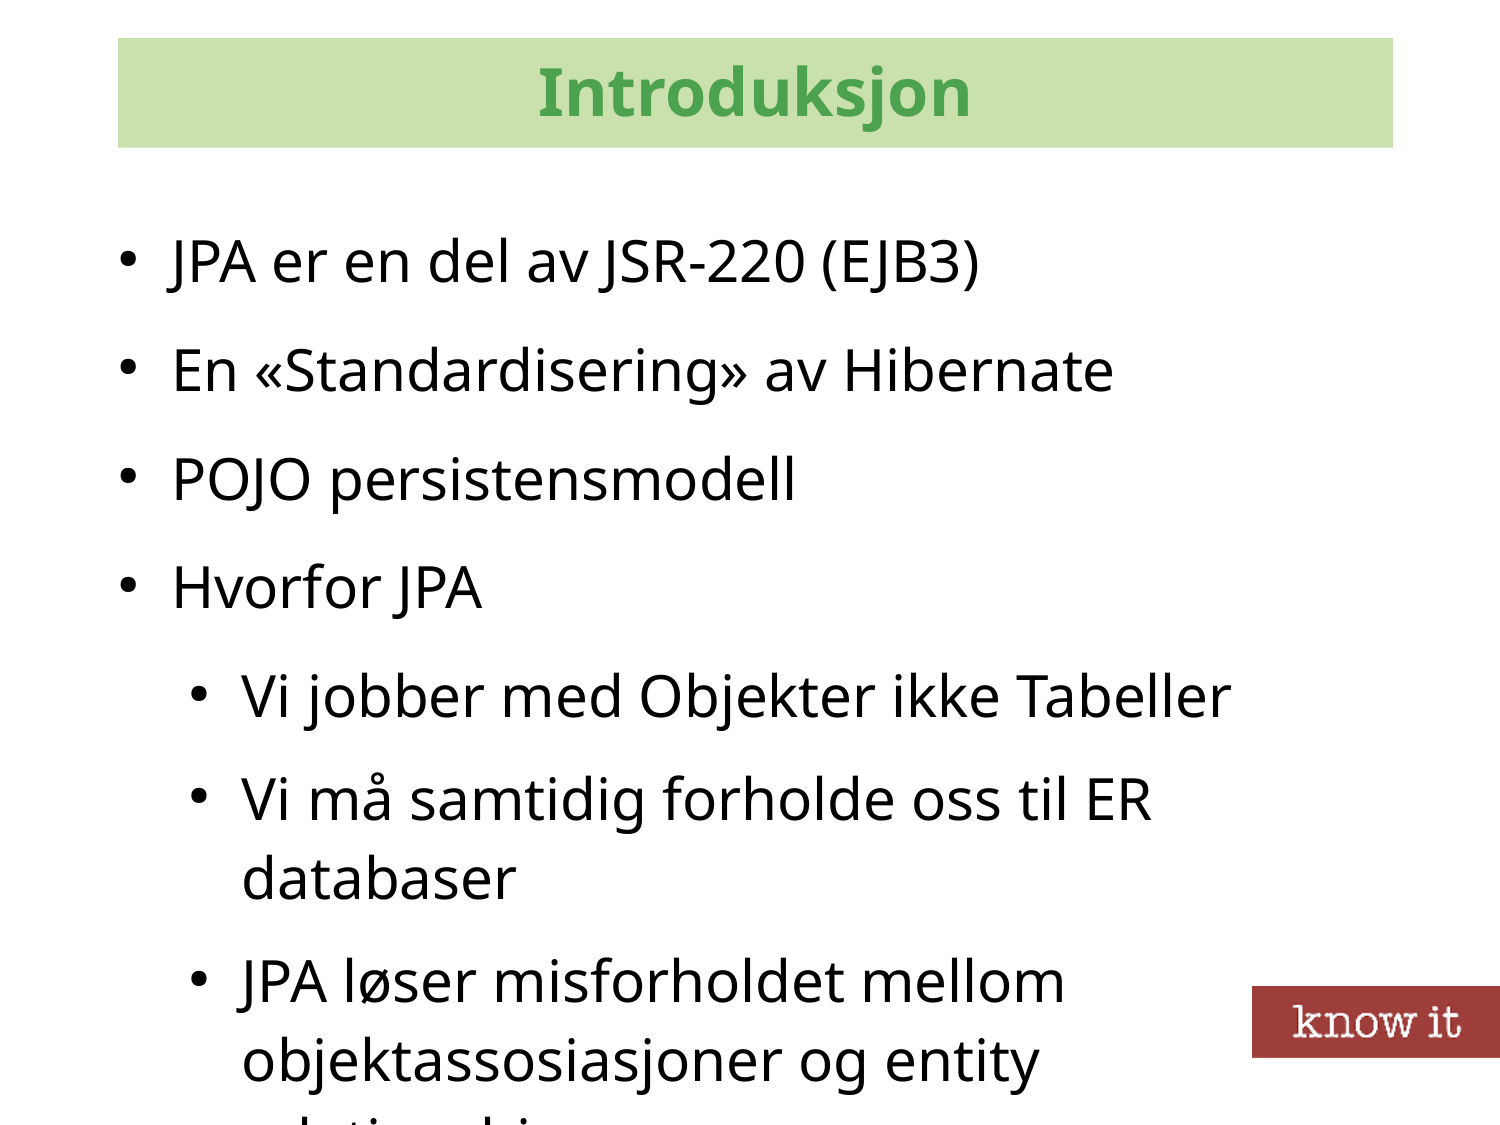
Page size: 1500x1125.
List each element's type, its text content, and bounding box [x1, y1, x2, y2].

picture [1360, 986, 1500, 1058]
list JPA er en del av JSR-220 (EJB3) En «Standardisering» av Hibernate POJO persistensmodell Hvorfor JPA Vi jobber med Objekter ikke Tabeller Vi må samtidig forholde oss til ER databaser JPA løser misforholdet mellom objektassosiasjoner og entity relationship [100, 220, 1360, 1064]
text_box Introduksjon [118, 38, 1393, 148]
